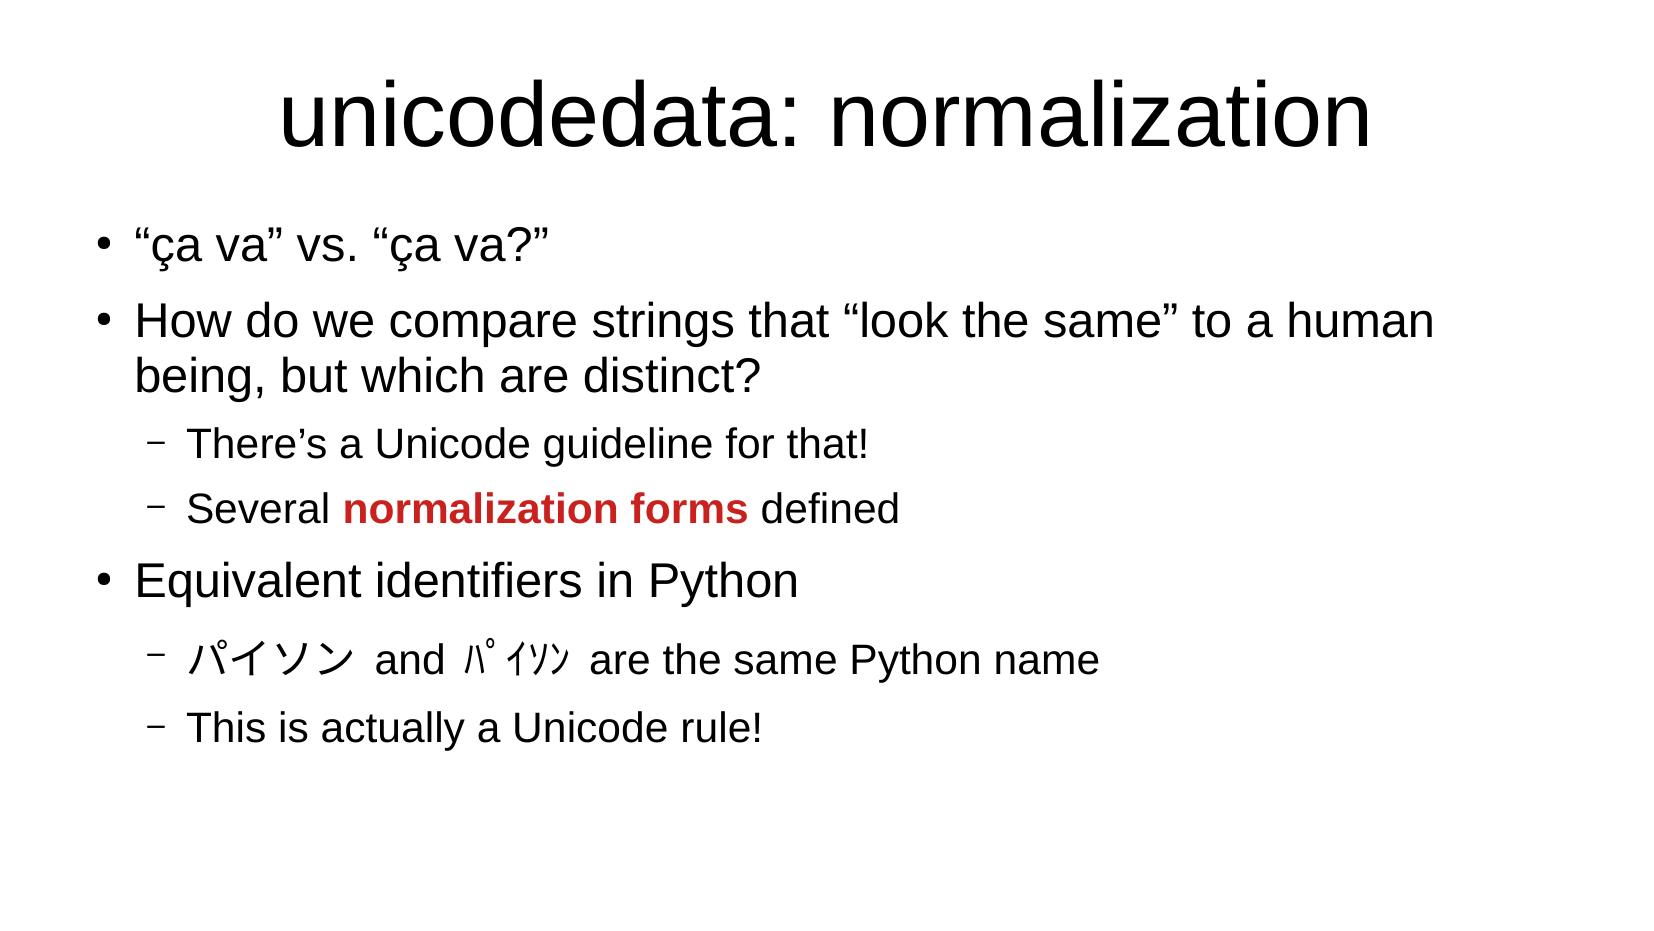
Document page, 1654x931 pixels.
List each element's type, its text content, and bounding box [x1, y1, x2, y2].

title unicodedata: normalization [82, 37, 1571, 193]
list “ça va” vs. “ça va?” How do we compare strings that “look the same” to a human being, but which are distinct? There’s a Unicode guideline for that! Several normalization forms defined Equivalent identifiers in Python パイソン and ﾊﾟｲｿﾝ are the same Python name This is actually a Unicode rule! [82, 217, 1571, 758]
